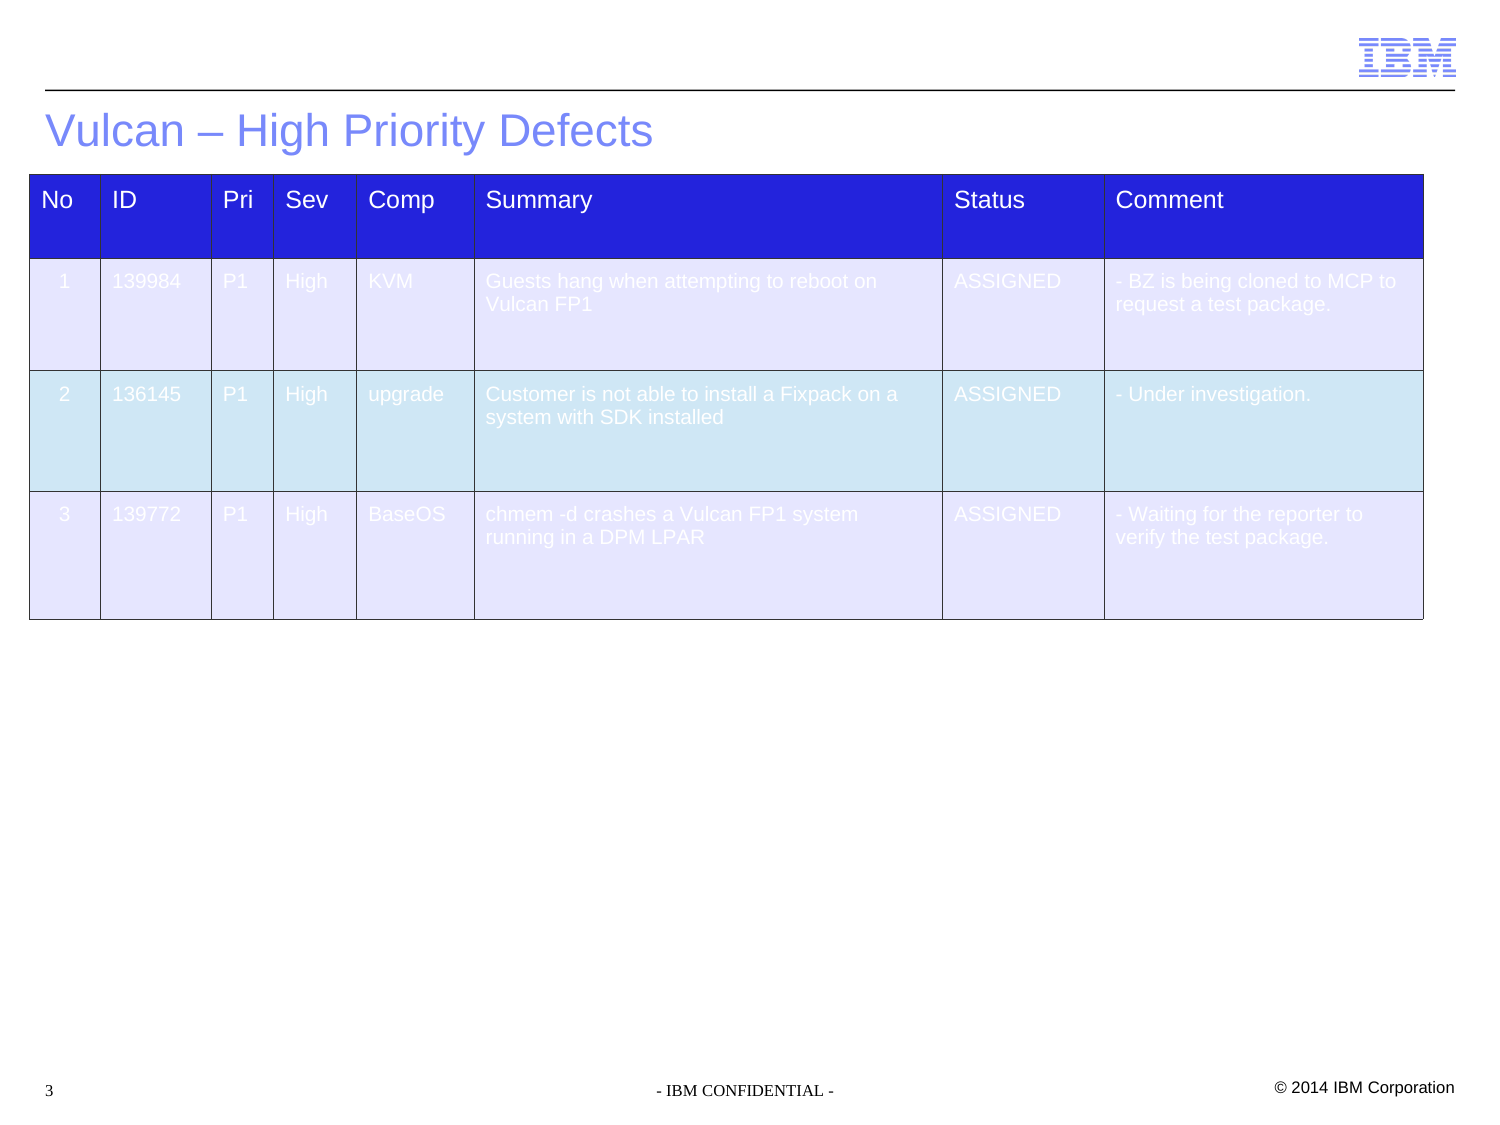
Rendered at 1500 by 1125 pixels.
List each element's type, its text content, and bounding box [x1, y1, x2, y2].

table_header Summary [475, 175, 942, 258]
table_cell KVM [357, 259, 474, 370]
table_cell 139984 [101, 259, 211, 370]
table_cell P1 [212, 259, 273, 370]
table_cell 1 [30, 259, 100, 370]
title Vulcan – High Priority Defects [30, 97, 1456, 175]
table_header Comp [357, 175, 474, 258]
table_header Comment [1105, 175, 1423, 258]
table_cell - Under investigation. [1105, 371, 1423, 491]
table_cell 139772 [101, 492, 211, 619]
table_cell 3 [30, 492, 100, 619]
table_cell Guests hang when attempting to reboot on Vulcan FP1 [475, 259, 942, 370]
table_header Pri [212, 175, 273, 258]
table_header Sev [274, 175, 356, 258]
table_cell upgrade [357, 371, 474, 491]
table_cell BaseOS [357, 492, 474, 619]
table_cell P1 [212, 492, 273, 619]
table_cell - Waiting for the reporter to verify the test package. [1105, 492, 1423, 619]
table_cell ASSIGNED [943, 492, 1104, 619]
table_header ID [101, 175, 211, 258]
table_cell P1 [212, 371, 273, 491]
table_cell High [274, 371, 356, 491]
table_header Status [943, 175, 1104, 258]
picture [1359, 37, 1456, 77]
table_cell Customer is not able to install a Fixpack on a system with SDK installed [475, 371, 942, 491]
table_cell 136145 [101, 371, 211, 491]
table_cell ASSIGNED [943, 371, 1104, 491]
table_cell 2 [30, 371, 100, 491]
table_cell High [274, 492, 356, 619]
table_header No [30, 175, 100, 258]
table_cell - BZ is being cloned to MCP to request a test package. [1105, 259, 1423, 370]
table_cell ASSIGNED [943, 259, 1104, 370]
table_cell High [274, 259, 356, 370]
table_cell chmem -d crashes a Vulcan FP1 system running in a DPM LPAR [475, 492, 942, 619]
